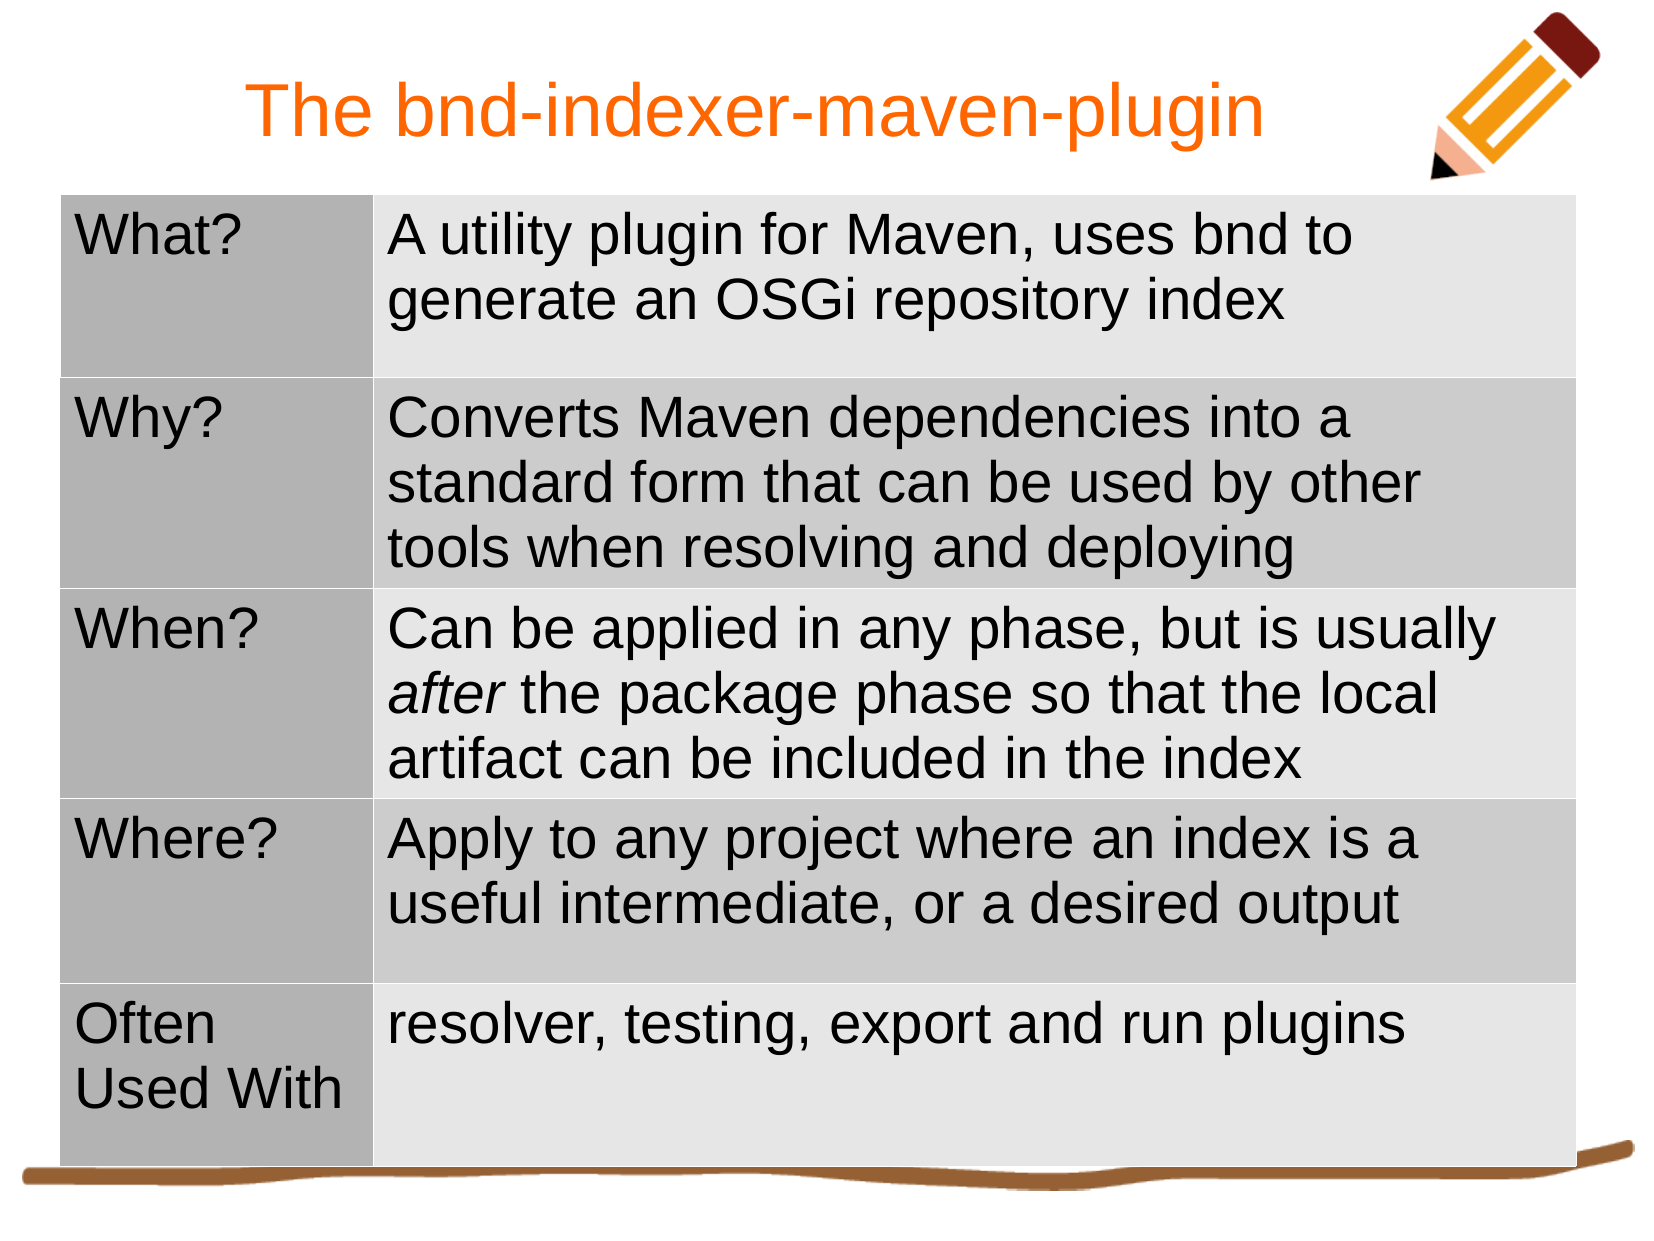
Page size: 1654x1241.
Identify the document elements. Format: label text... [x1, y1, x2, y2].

table_cell Apply to any project where an index is a useful intermediate, or a desired output [374, 799, 1576, 983]
table_cell Often Used With [60, 984, 373, 1166]
title The bnd-indexer-maven-plugin [82, 49, 1430, 172]
table_cell Converts Maven dependencies into a standard form that can be used by other tools when resolving and deploying [374, 378, 1576, 588]
table_cell Where? [60, 799, 373, 983]
table_header A utility plugin for Maven, uses bnd to generate an OSGi repository index [374, 195, 1576, 377]
table_cell resolver, testing, export and run plugins [374, 984, 1576, 1166]
table_cell Can be applied in any phase, but is usually after the package phase so that the local artifact can be included in the index [374, 589, 1576, 798]
table_header What? [61, 195, 373, 377]
picture [22, 1140, 1635, 1191]
picture [1430, 12, 1601, 181]
table_cell Why? [60, 378, 373, 588]
table_cell When? [60, 589, 373, 798]
